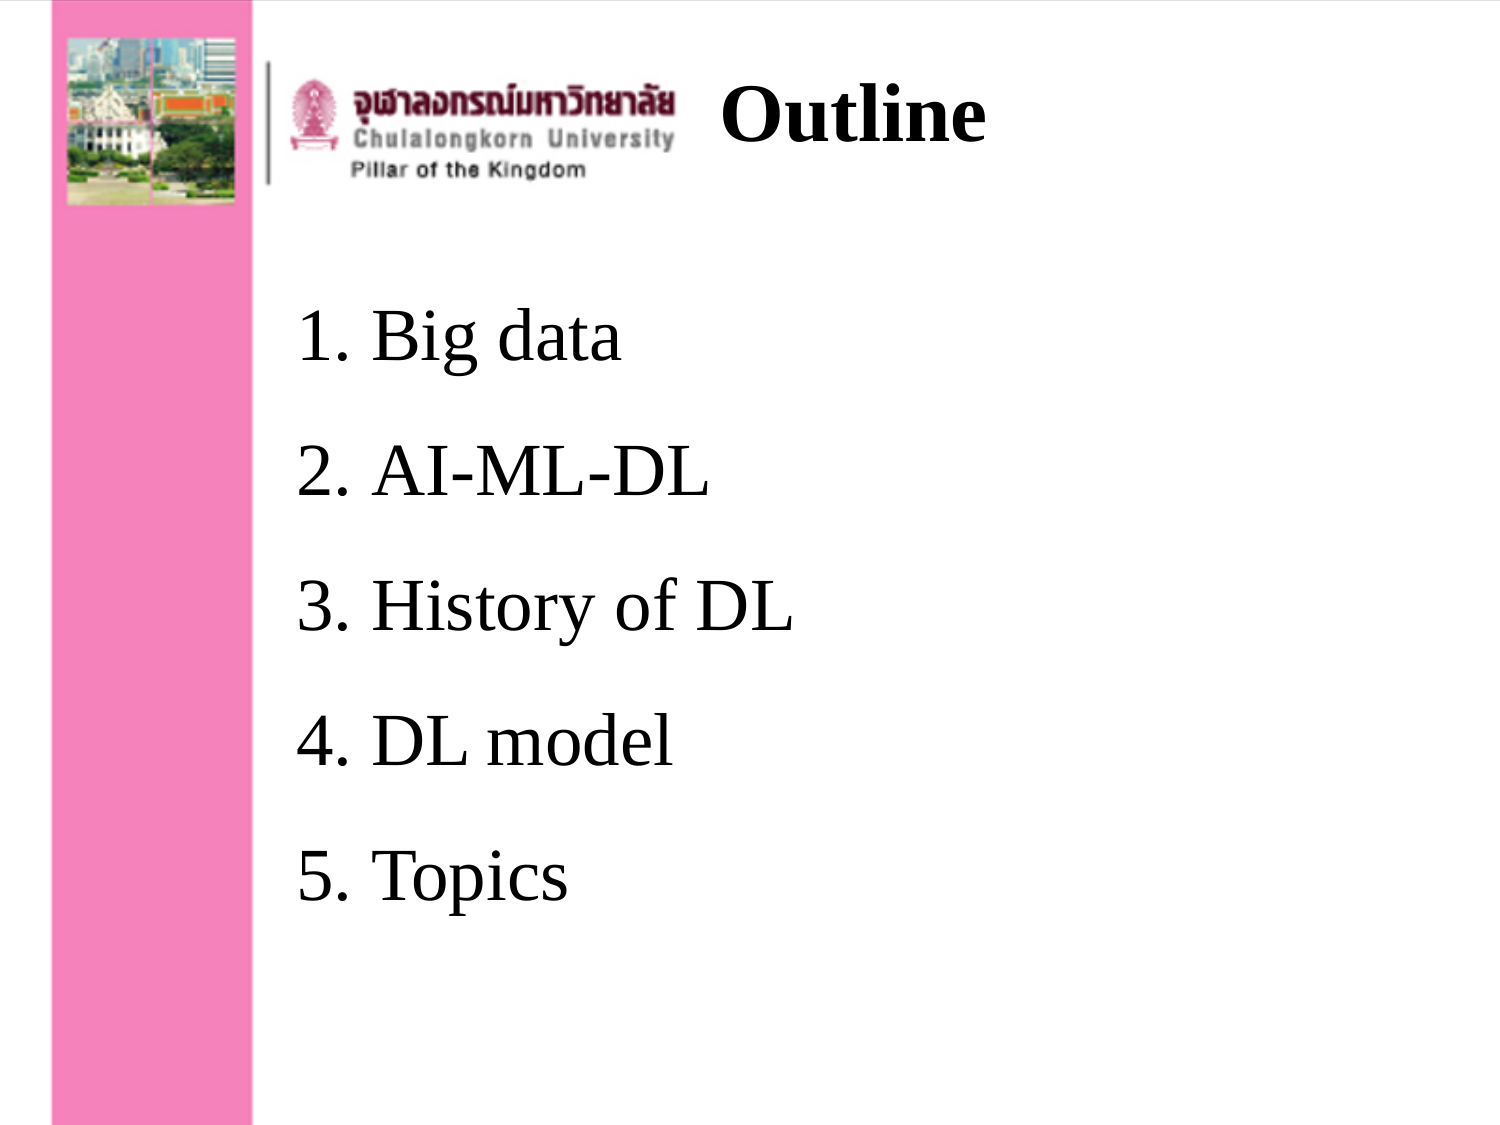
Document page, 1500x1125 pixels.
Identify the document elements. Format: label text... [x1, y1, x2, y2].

text_box Outline [704, 18, 1470, 197]
picture [0, 0, 1500, 1125]
list Big data AI-ML-DL History of DL DL model Topics [281, 224, 1486, 1110]
